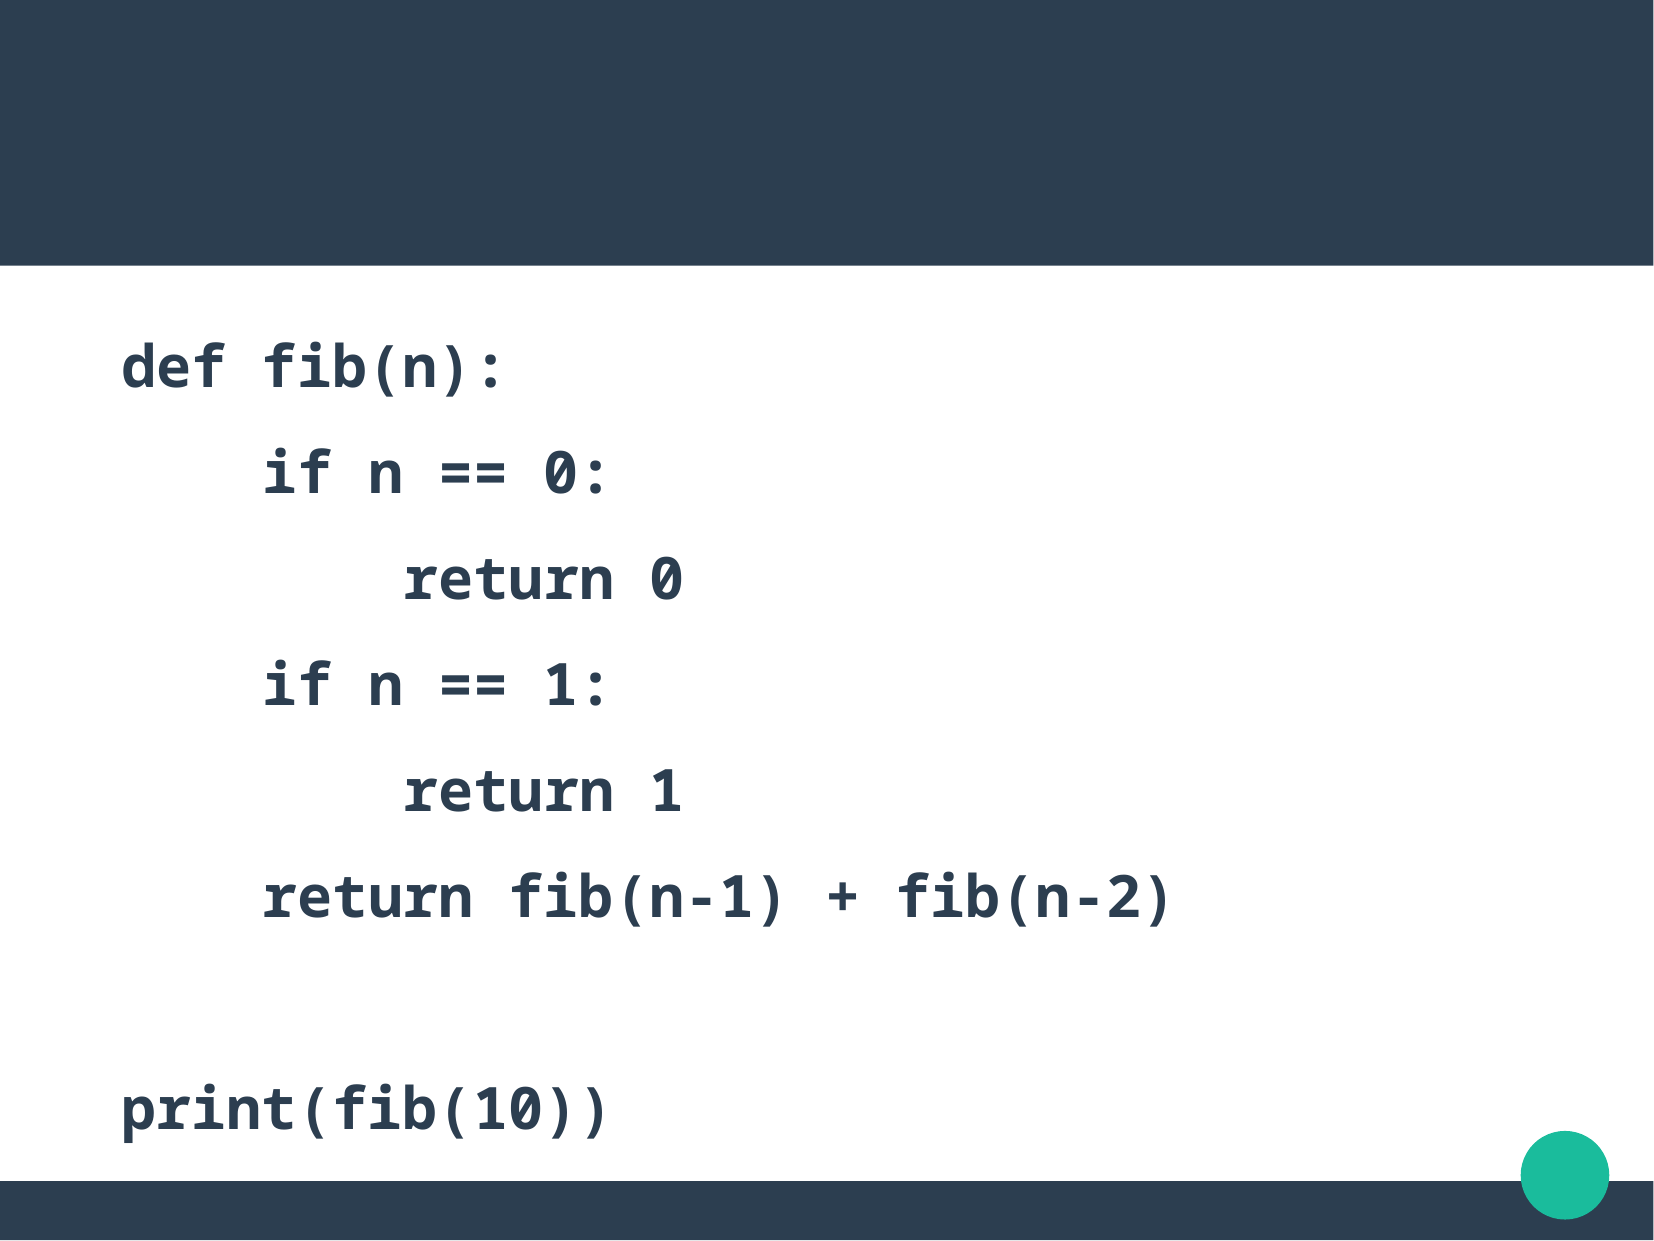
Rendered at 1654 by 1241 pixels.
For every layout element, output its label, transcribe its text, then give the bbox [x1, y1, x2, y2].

list def fib(n): if n == 0: return 0 if n == 1: return 1 return fib(n-1) + fib(n-2) print(fib(10)) [59, 324, 1595, 1152]
